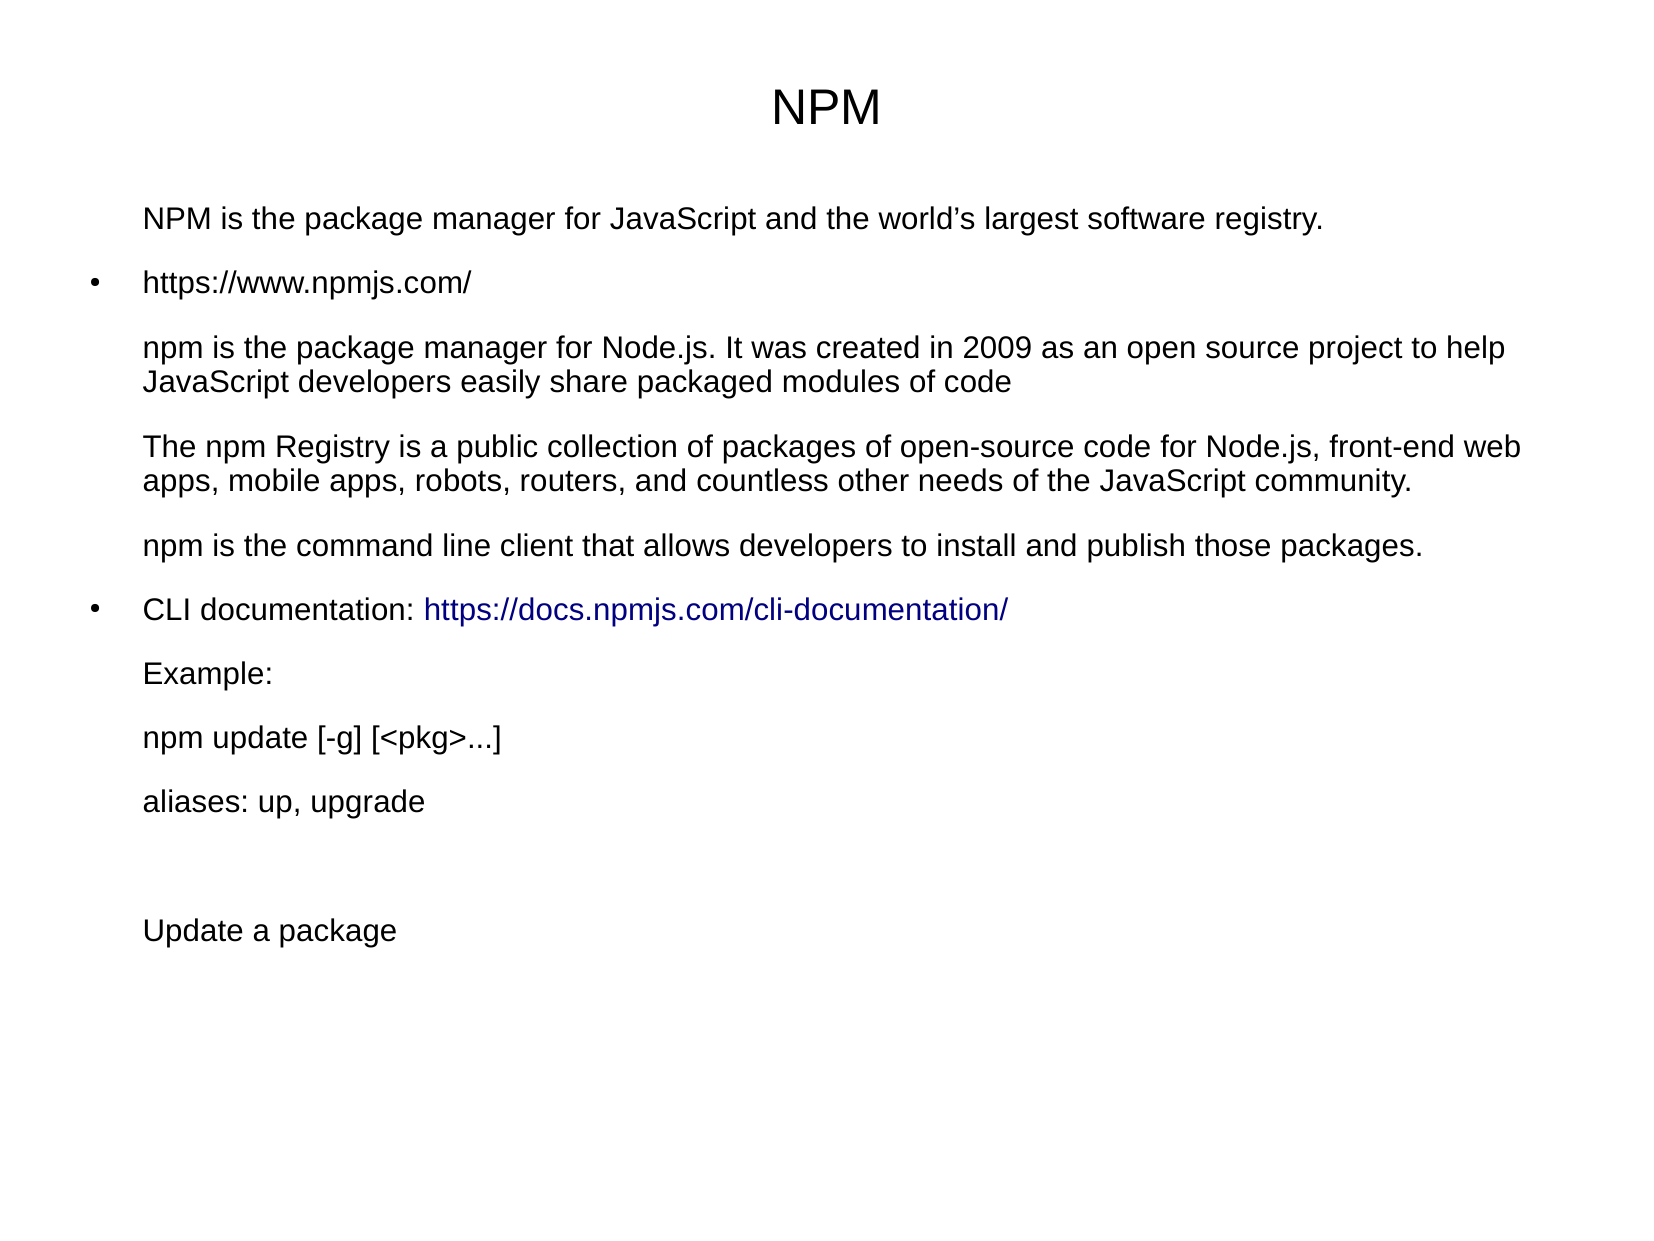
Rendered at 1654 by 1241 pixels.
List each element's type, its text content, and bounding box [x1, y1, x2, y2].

title NPM [82, 49, 1571, 166]
list NPM is the package manager for JavaScript and the world’s largest software registry. https://www.npmjs.com/ npm is the package manager for Node.js. It was created in 2009 as an open source project to help JavaScript developers easily share packaged modules of code The npm Registry is a public collection of packages of open-source code for Node.js, front-end web apps, mobile apps, robots, routers, and countless other needs of the JavaScript community. npm is the command line client that allows developers to install and publish those packages. CLI documentation: https://docs.npmjs.com/cli-documentation/ Example: npm update [-g] [<pkg>...] aliases: up, upgrade Update a package [71, 201, 1561, 1186]
